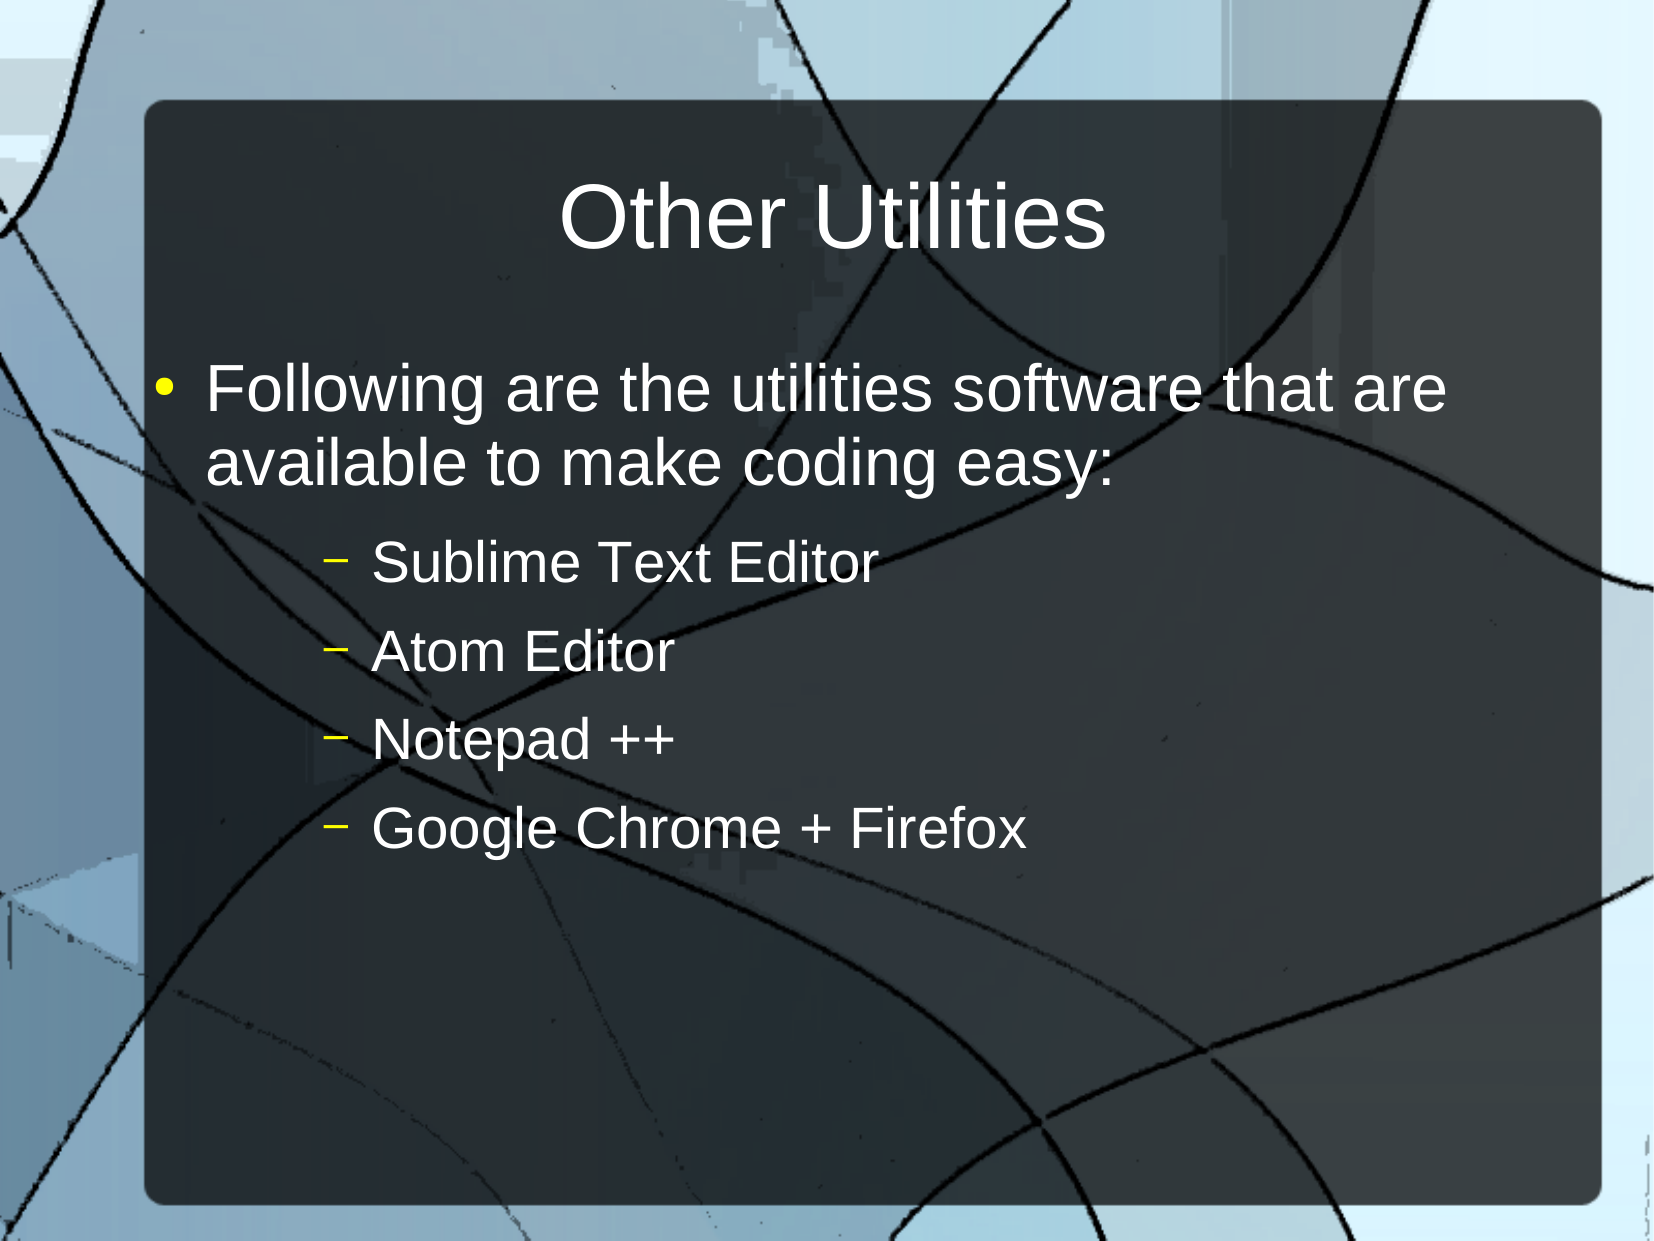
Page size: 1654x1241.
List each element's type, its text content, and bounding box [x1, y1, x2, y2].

list Following are the utilities software that are available to make coding easy: Sublime Text Editor Atom Editor Notepad ++ Google Chrome + Firefox [134, 350, 1516, 1133]
title Other Utilities [159, 108, 1583, 325]
picture [0, 0, 1654, 1241]
